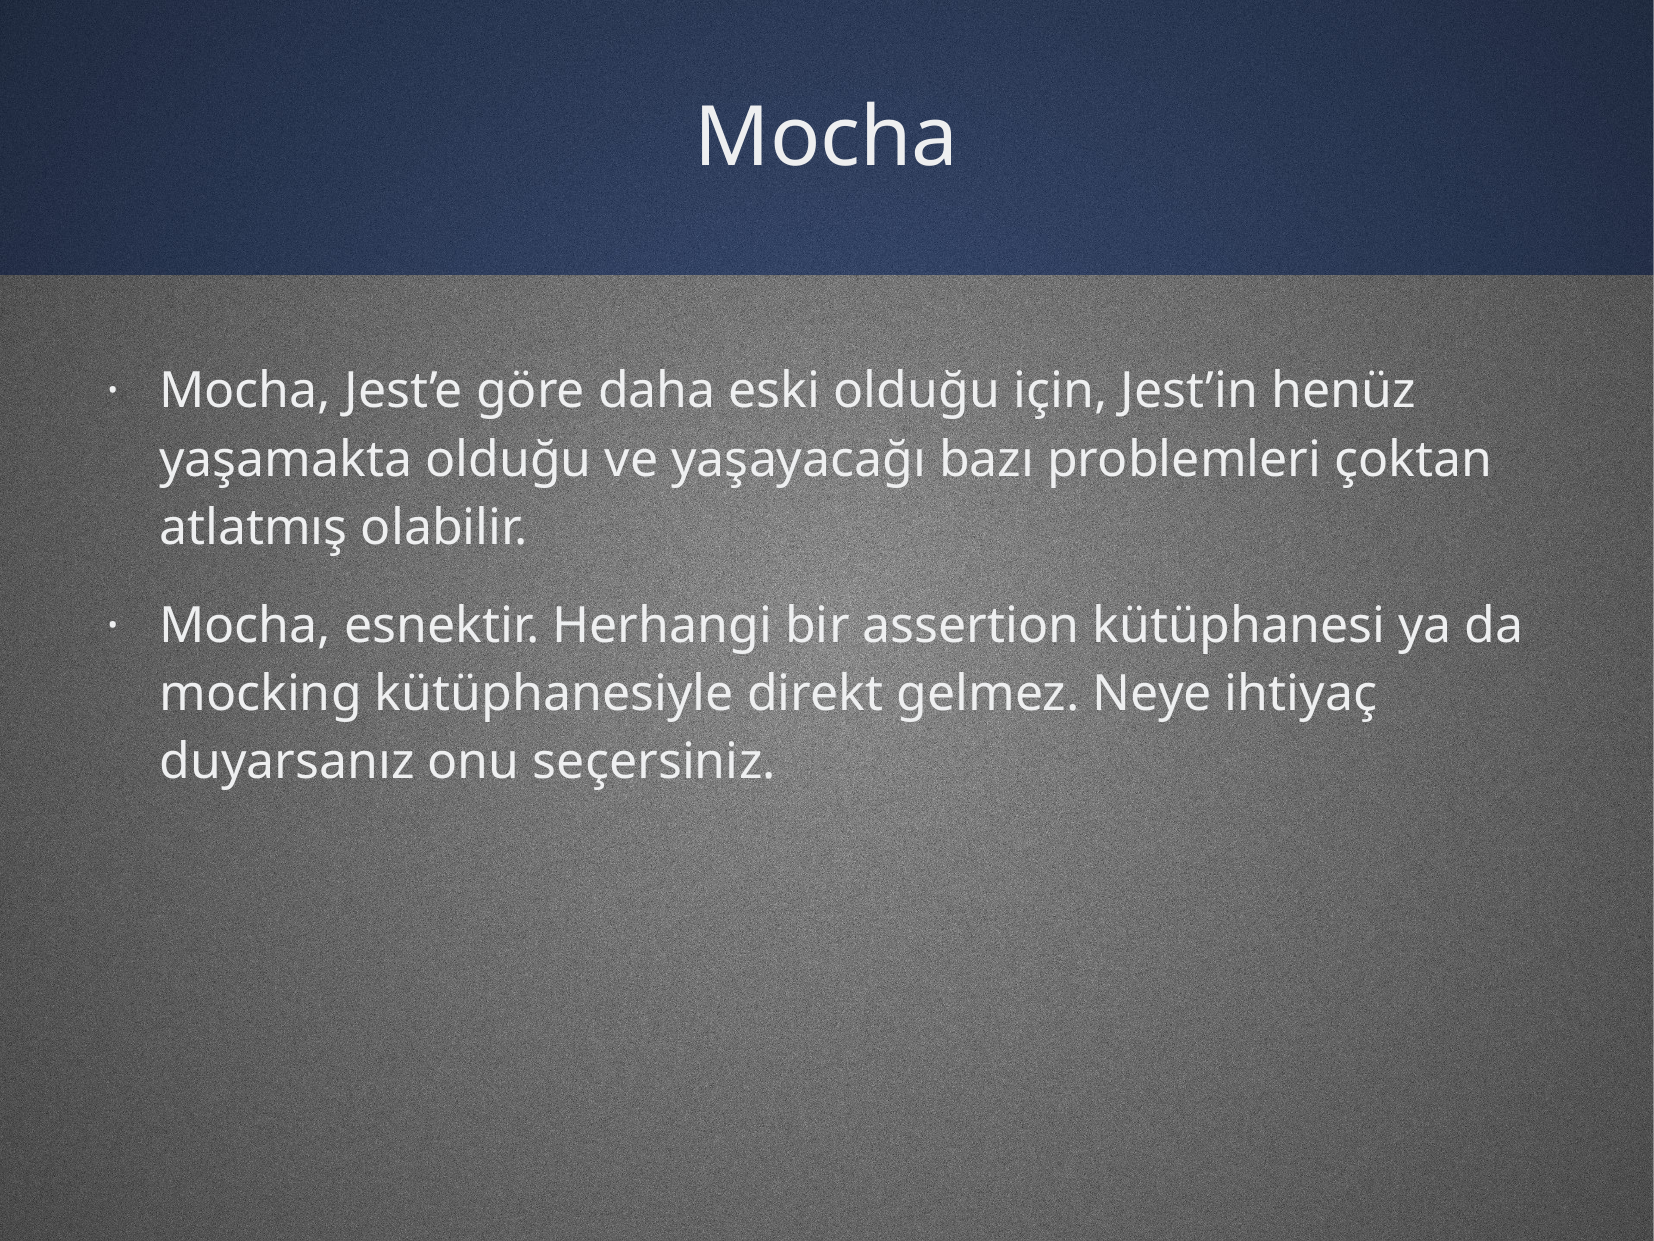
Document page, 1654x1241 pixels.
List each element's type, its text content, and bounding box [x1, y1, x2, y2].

picture [0, 0, 1654, 1241]
list Mocha, Jest’e göre daha eski olduğu için, Jest’in henüz yaşamakta olduğu ve yaşayacağı bazı problemleri çoktan atlatmış olabilir. Mocha, esnektir. Herhangi bir assertion kütüphanesi ya da mocking kütüphanesiyle direkt gelmez. Neye ihtiyaç duyarsanız onu seçersiniz. [88, 354, 1565, 1063]
title Mocha [88, 29, 1565, 237]
